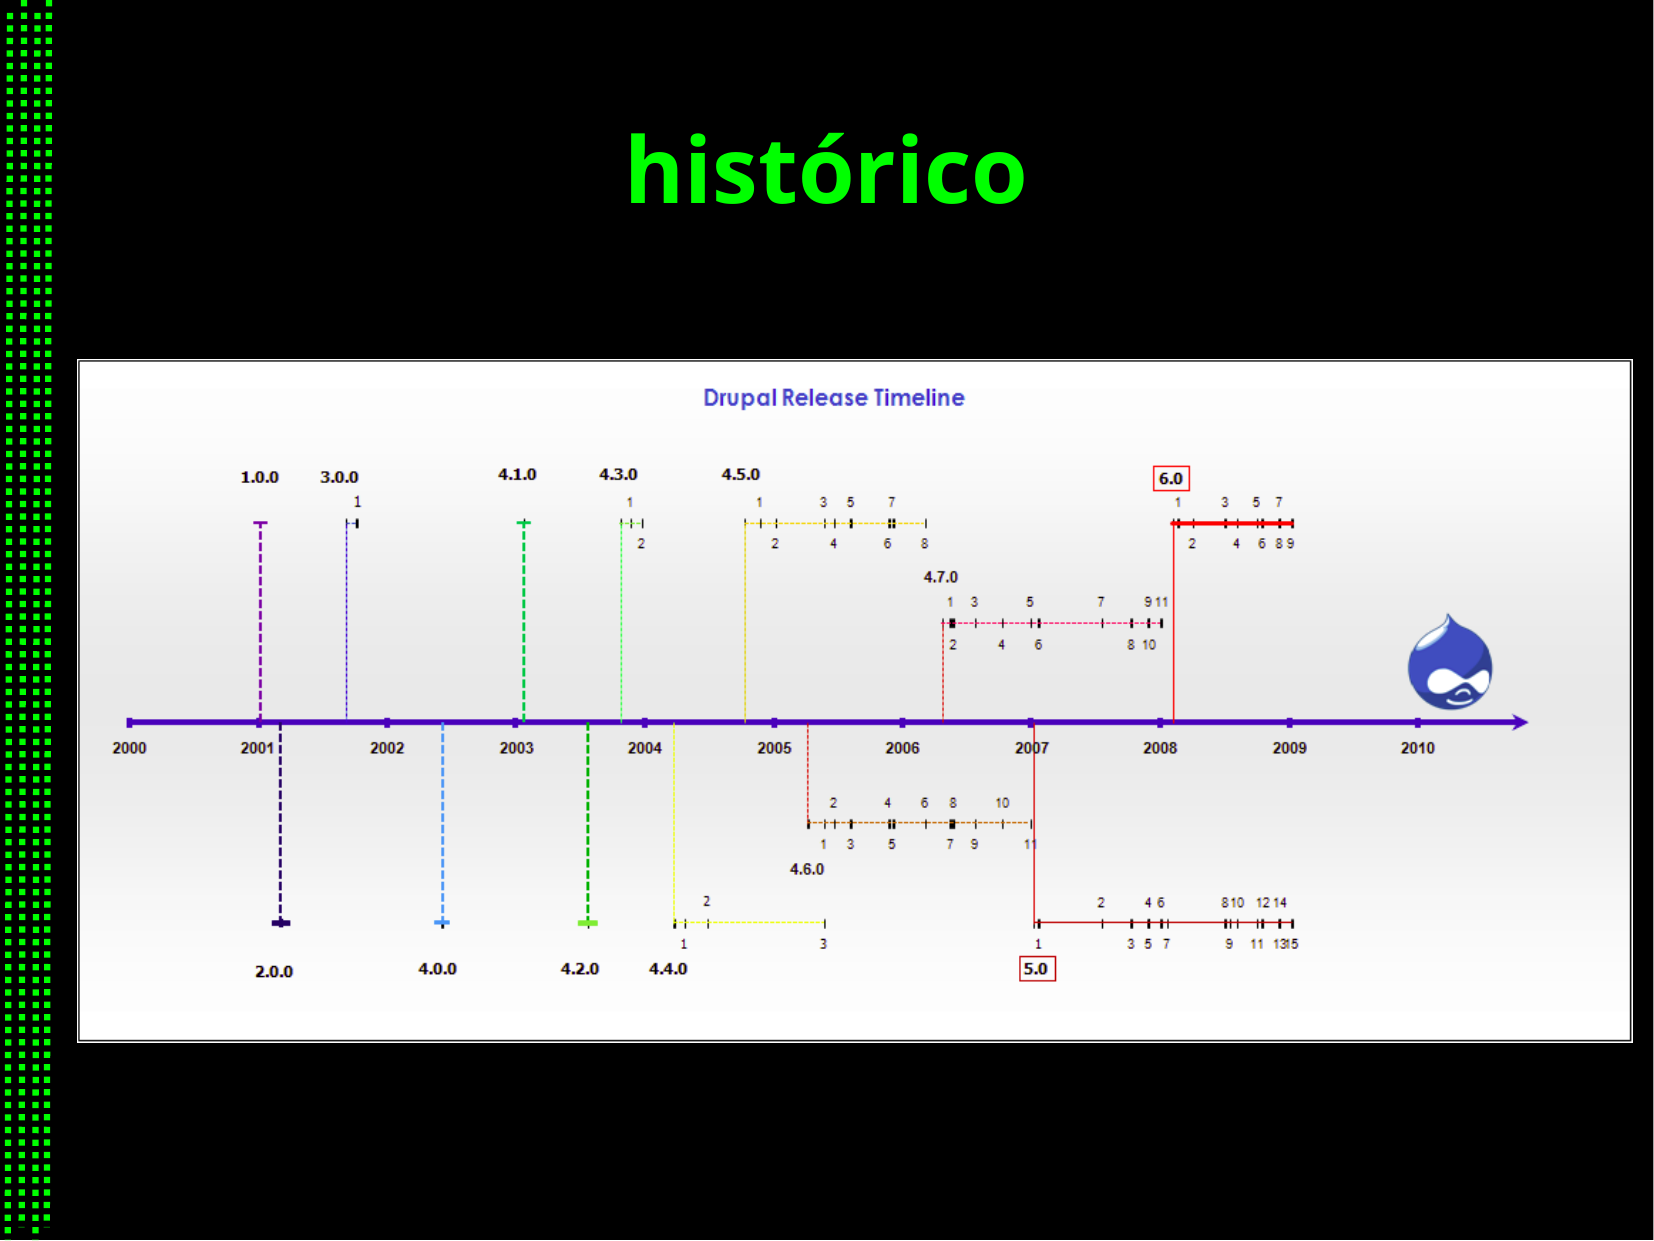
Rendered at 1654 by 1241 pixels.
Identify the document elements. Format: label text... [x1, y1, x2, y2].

title histórico [82, 49, 1571, 257]
picture [77, 359, 1633, 1043]
